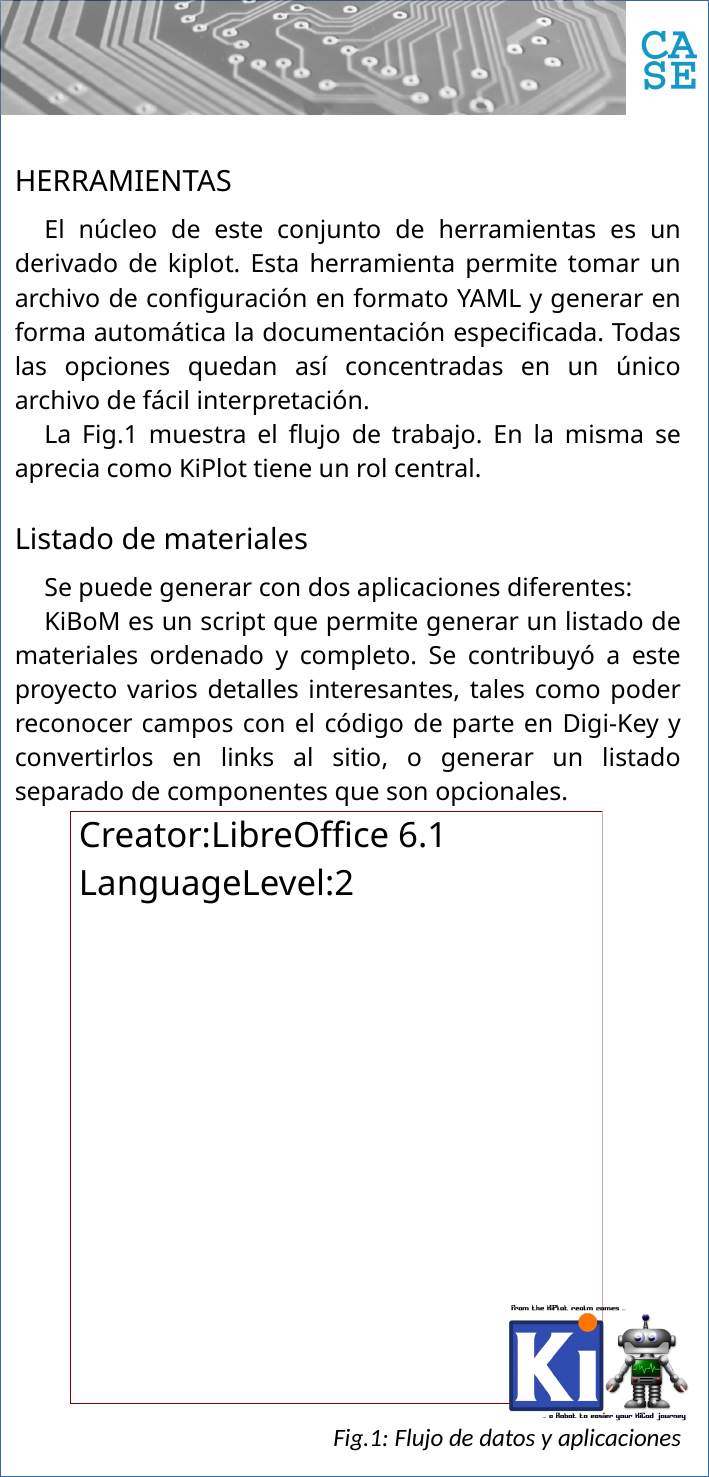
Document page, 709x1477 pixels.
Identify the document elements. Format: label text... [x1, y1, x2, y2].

picture [67, 808, 689, 1421]
text_box HERRAMIENTAS El núcleo de este conjunto de herramientas es un derivado de kiplot. Esta herramienta permite tomar un archivo de configuración en formato YAML y generar en forma automática la documentación especificada. Todas las opciones quedan así concentradas en un único archivo de fácil interpretación. La Fig.1 muestra el flujo de trabajo. En la misma se aprecia como KiPlot tiene un rol central. Listado de materiales Se puede generar con dos aplicaciones diferentes: KiBoM es un script que permite generar un listado de materiales ordenado y completo. Se contribuyó a este proyecto varios detalles interesantes, tales como poder reconocer campos con el código de parte en Digi-Key y convertirlos en links al sitio, o generar un listado separado de componentes que son opcionales. [0, 153, 697, 817]
picture [0, 0, 626, 115]
picture [637, 29, 702, 91]
text_box Fig.1: Flujo de datos y aplicaciones [11, 1420, 697, 1465]
